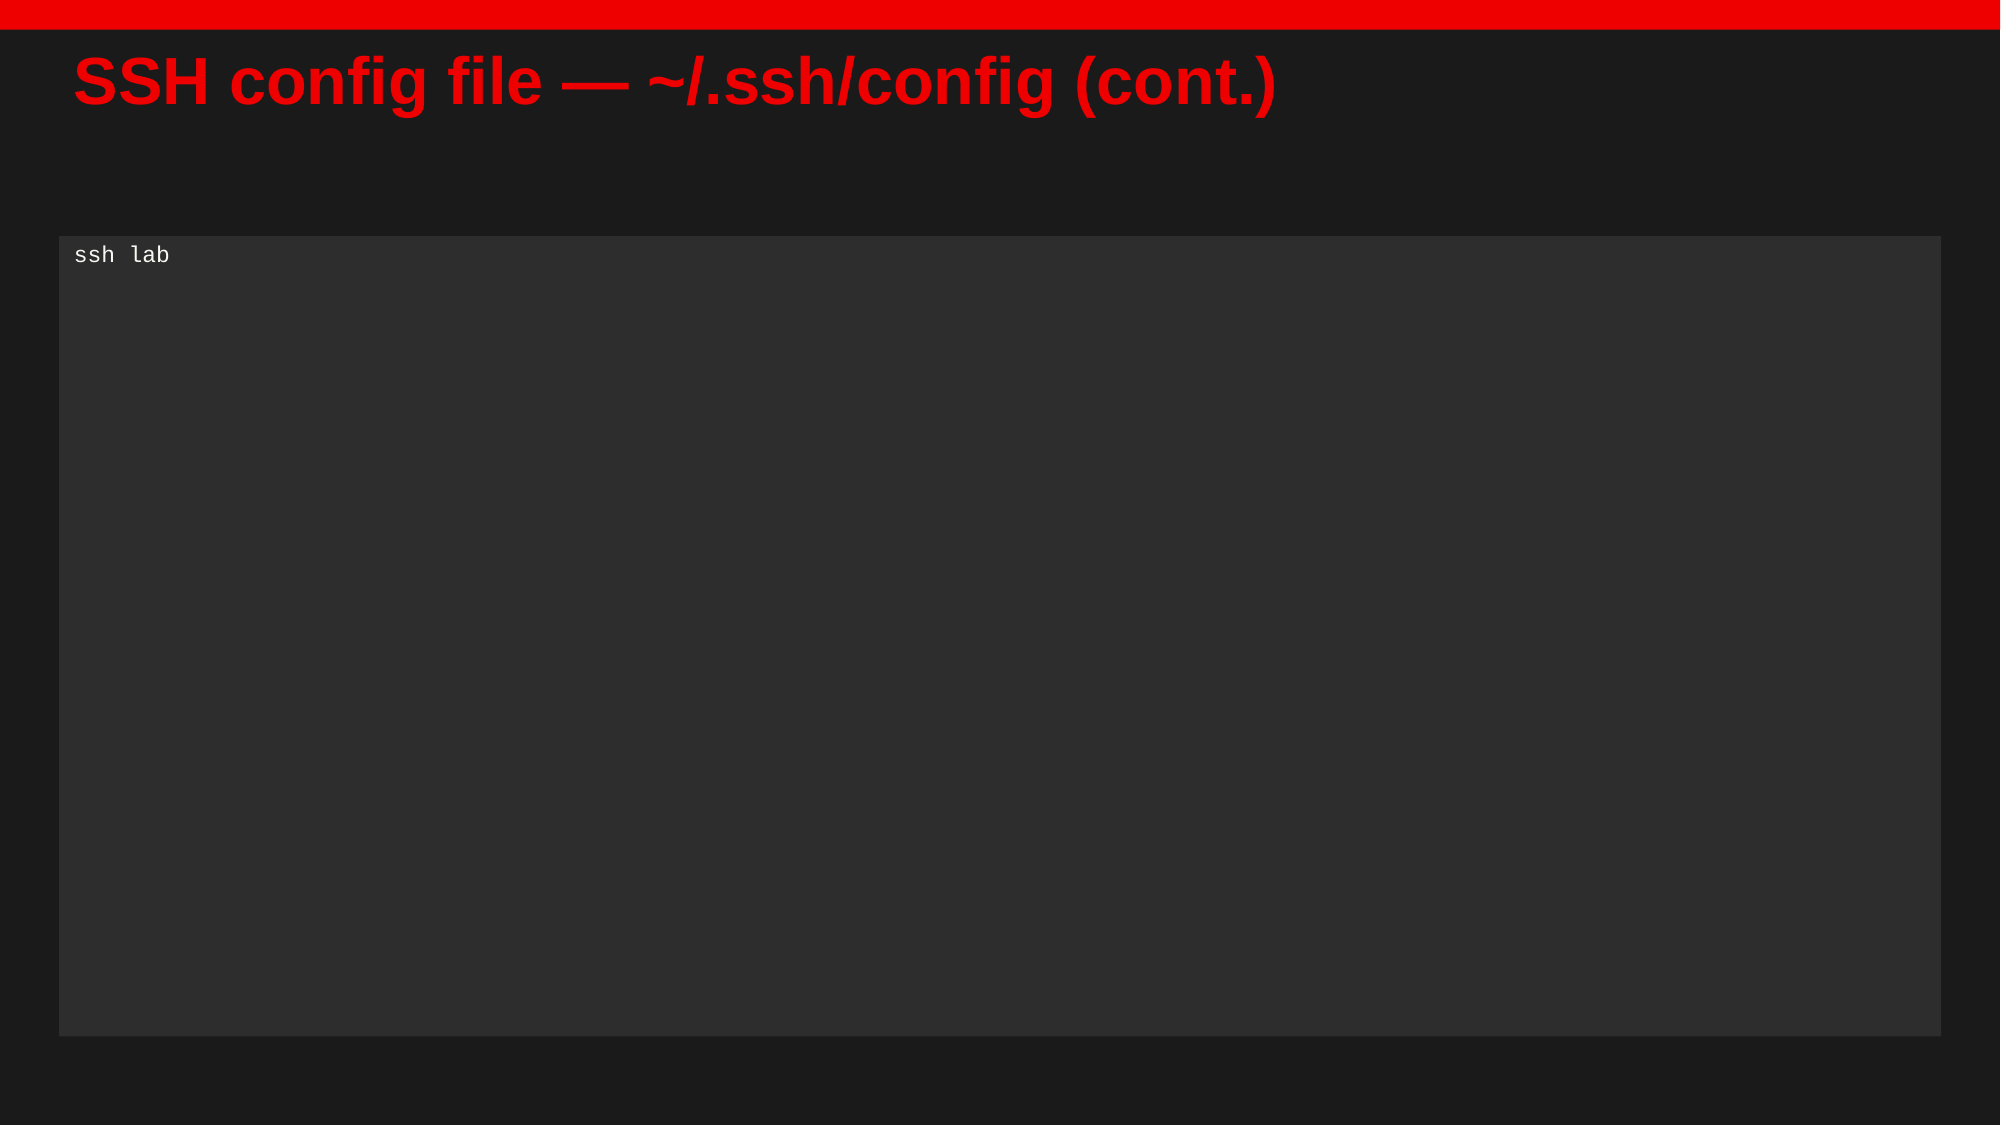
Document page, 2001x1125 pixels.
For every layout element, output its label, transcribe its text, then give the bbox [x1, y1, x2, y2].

text_box ssh lab [59, 236, 1942, 1037]
text_box SSH config file — ~/.ssh/config (cont.) [59, 36, 1942, 208]
text_box [0, 0, 2001, 30]
